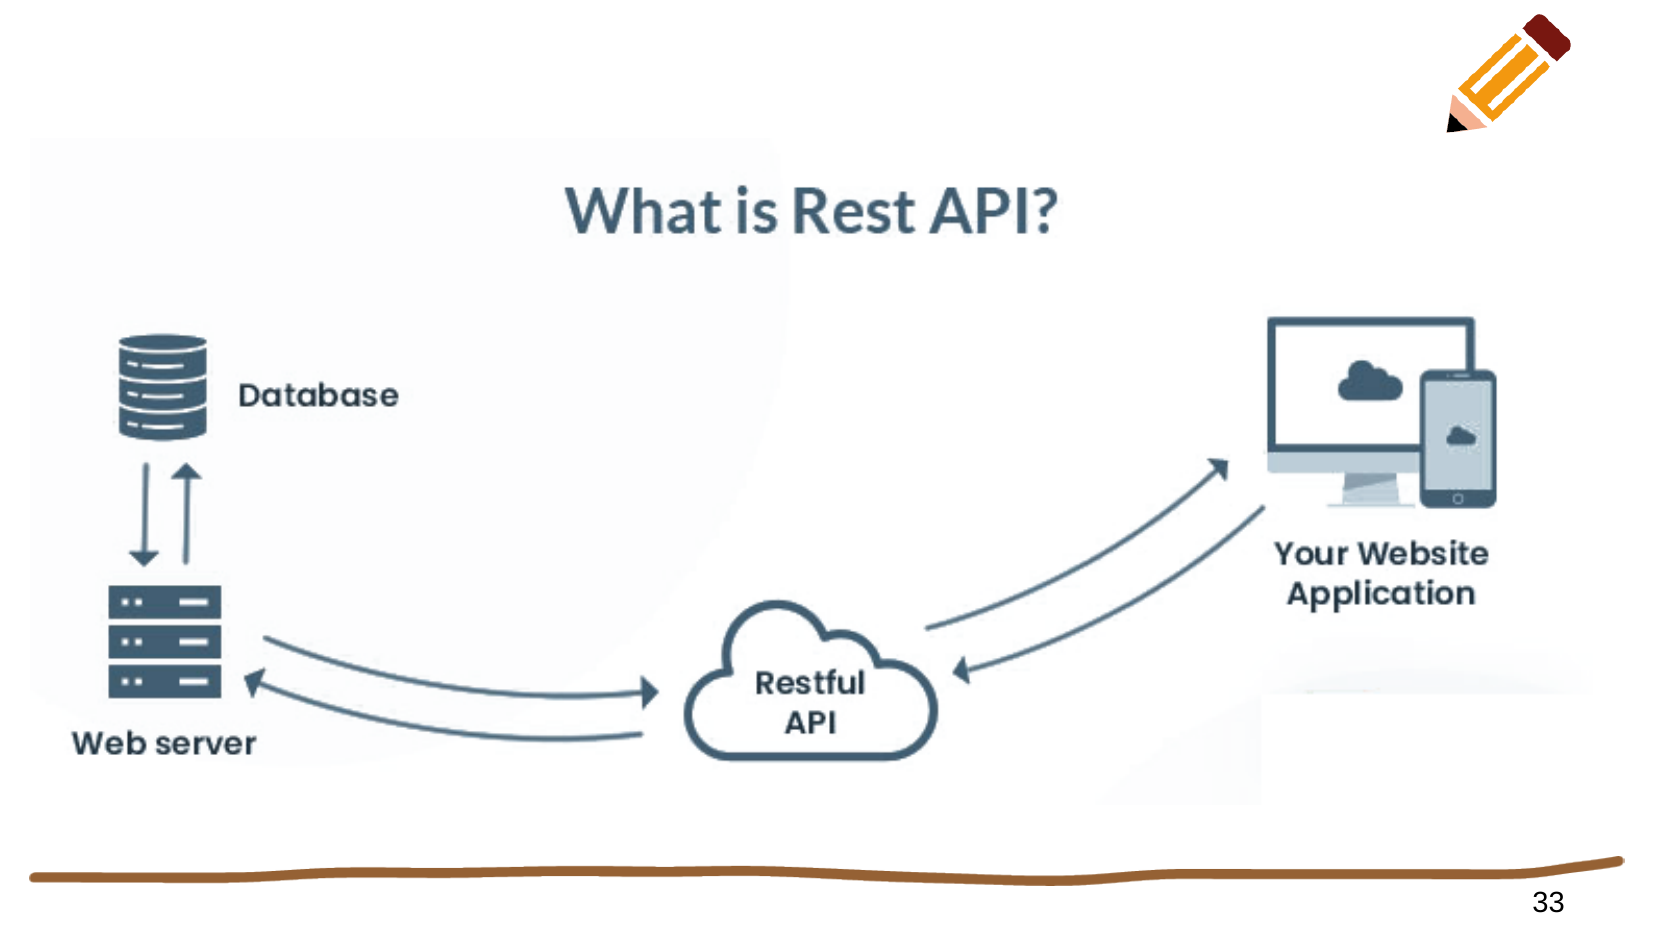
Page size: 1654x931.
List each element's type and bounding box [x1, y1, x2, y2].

picture [29, 856, 1625, 886]
picture [30, 138, 1593, 805]
picture [1446, 14, 1571, 133]
